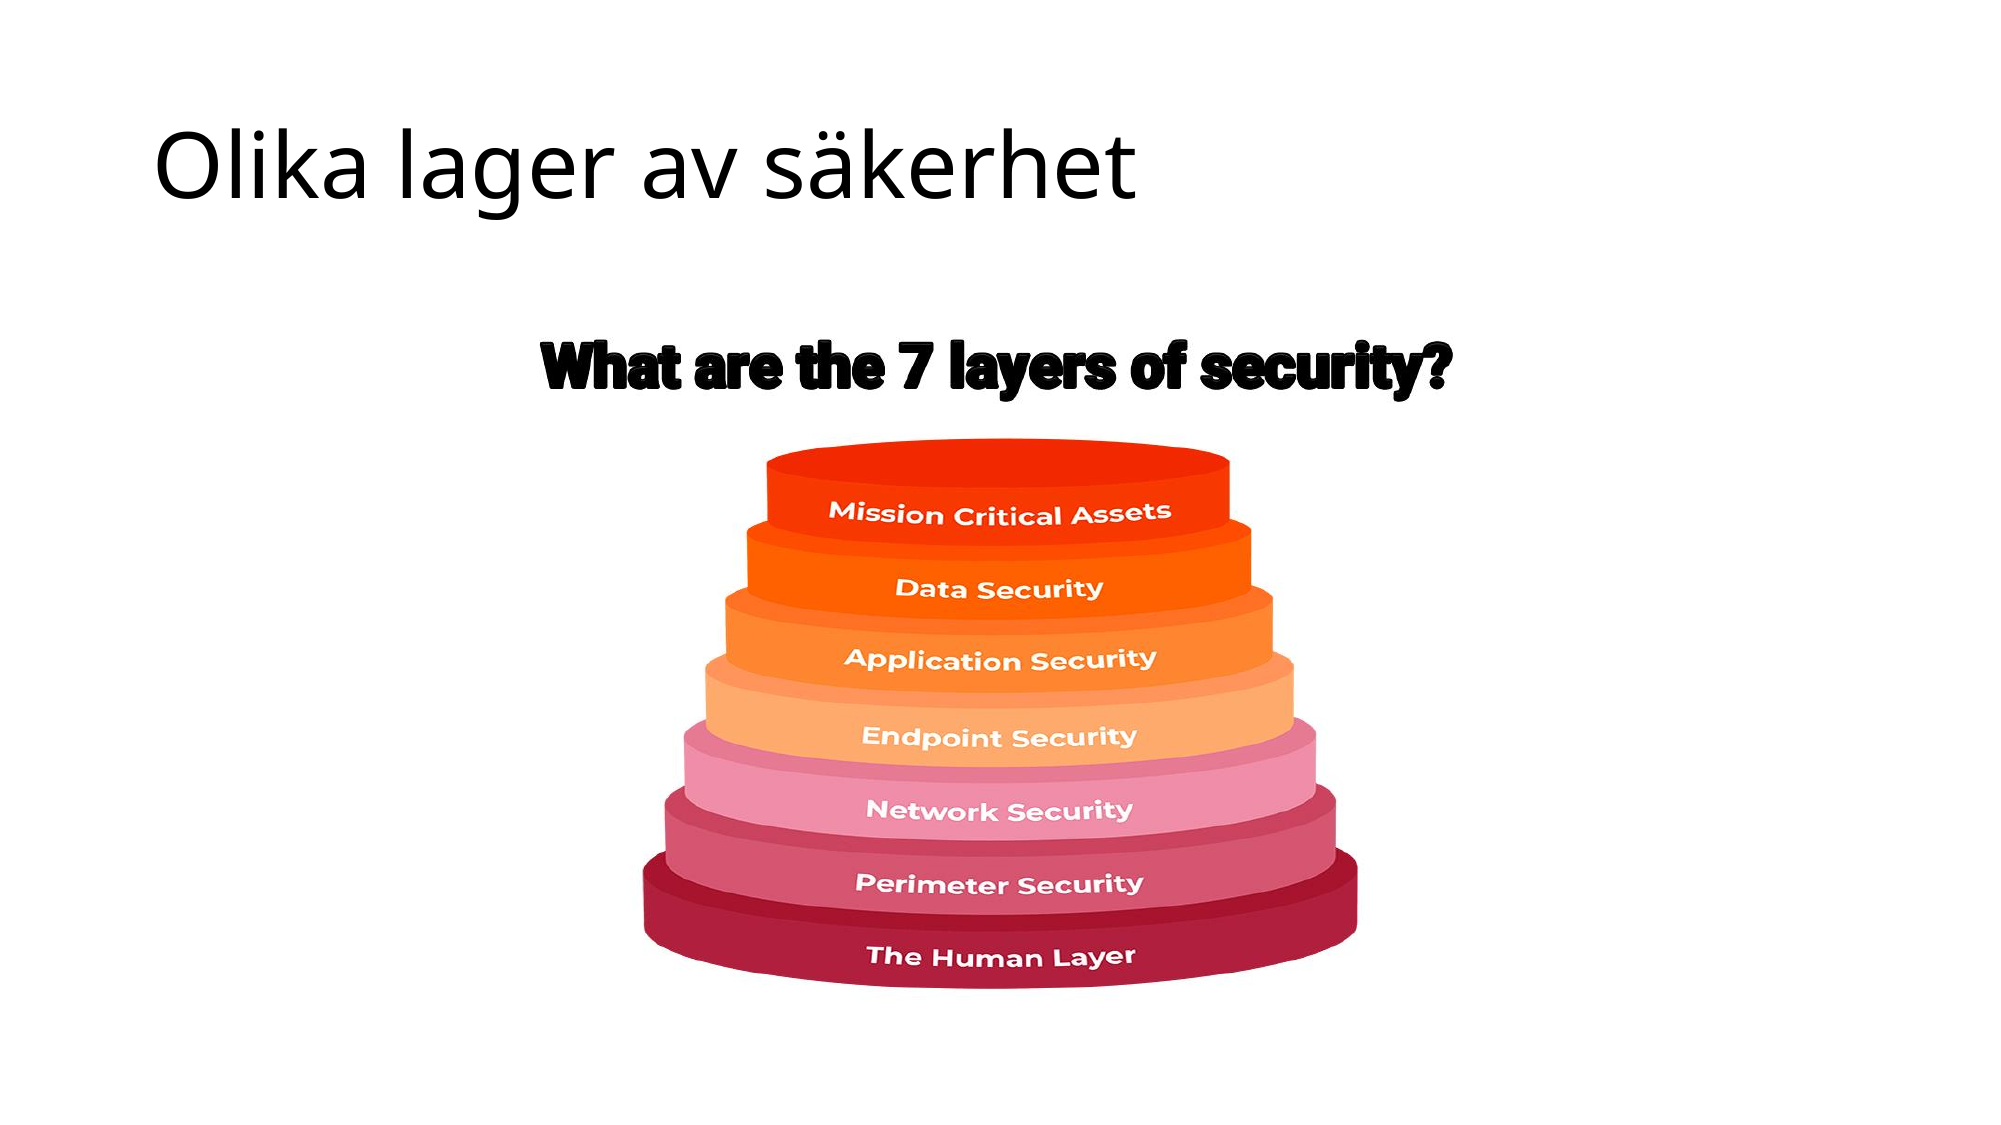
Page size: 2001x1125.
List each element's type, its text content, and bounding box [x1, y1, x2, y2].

picture [524, 299, 1476, 1014]
title Olika lager av säkerhet [137, 59, 1863, 278]
